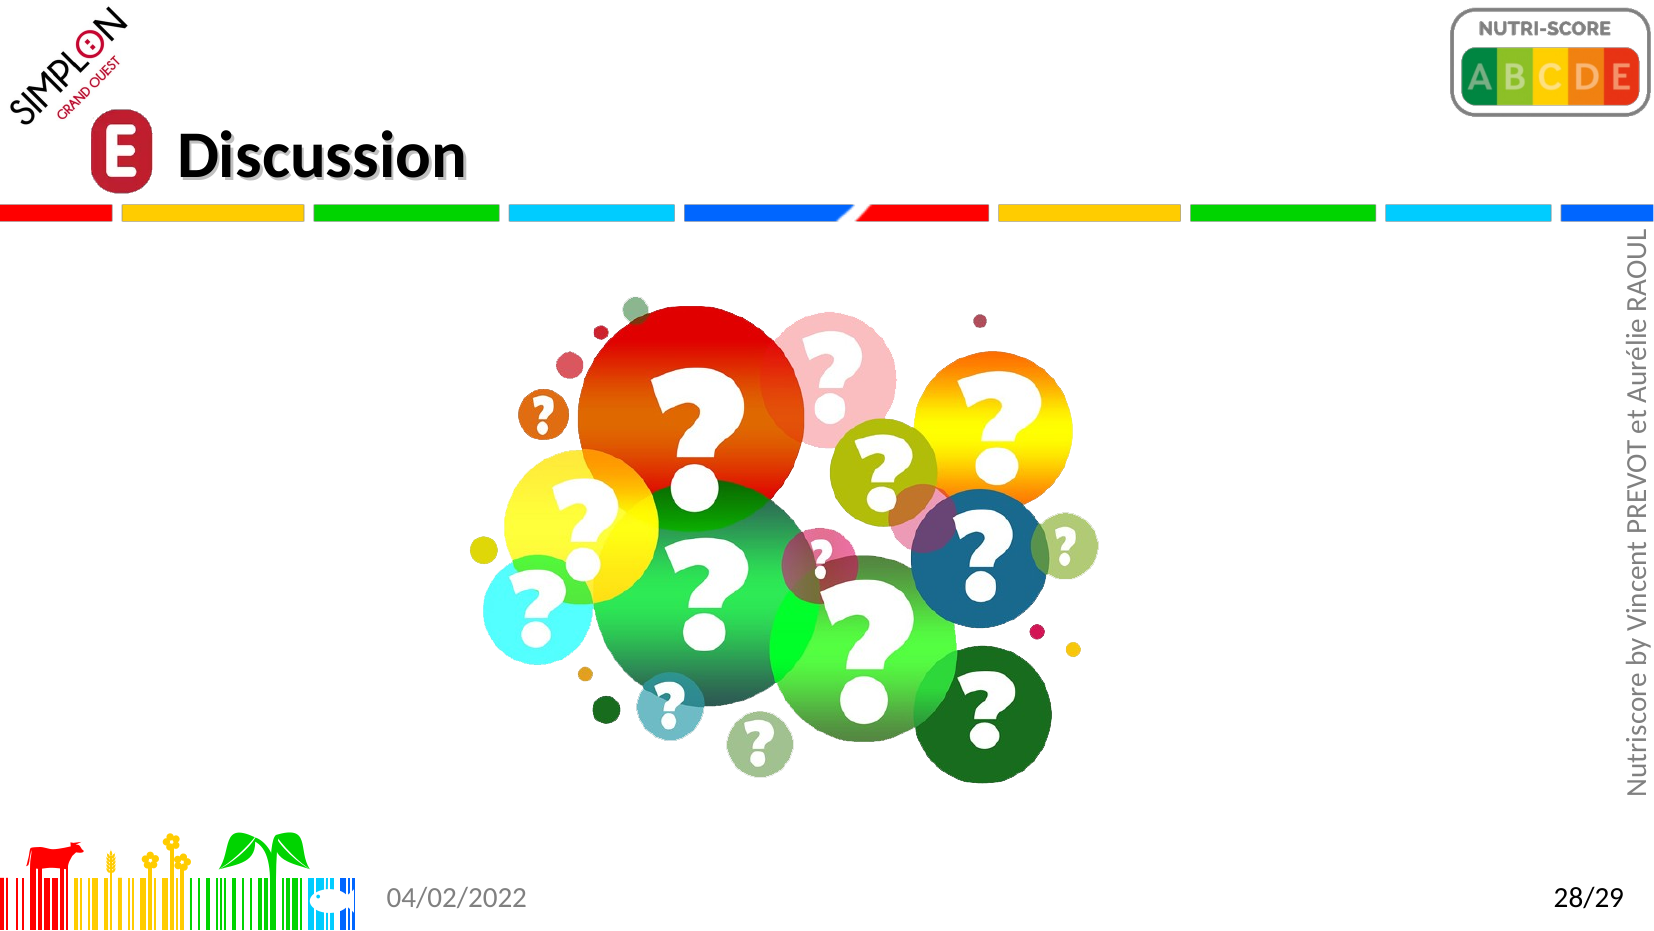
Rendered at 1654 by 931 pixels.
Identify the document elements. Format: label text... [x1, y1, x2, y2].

picture [2, 2, 147, 147]
picture [88, 106, 155, 195]
picture [413, 236, 1156, 843]
title Discussion [177, 108, 1571, 213]
picture [0, 826, 355, 930]
picture [0, 200, 1654, 225]
picture [1448, 4, 1654, 119]
